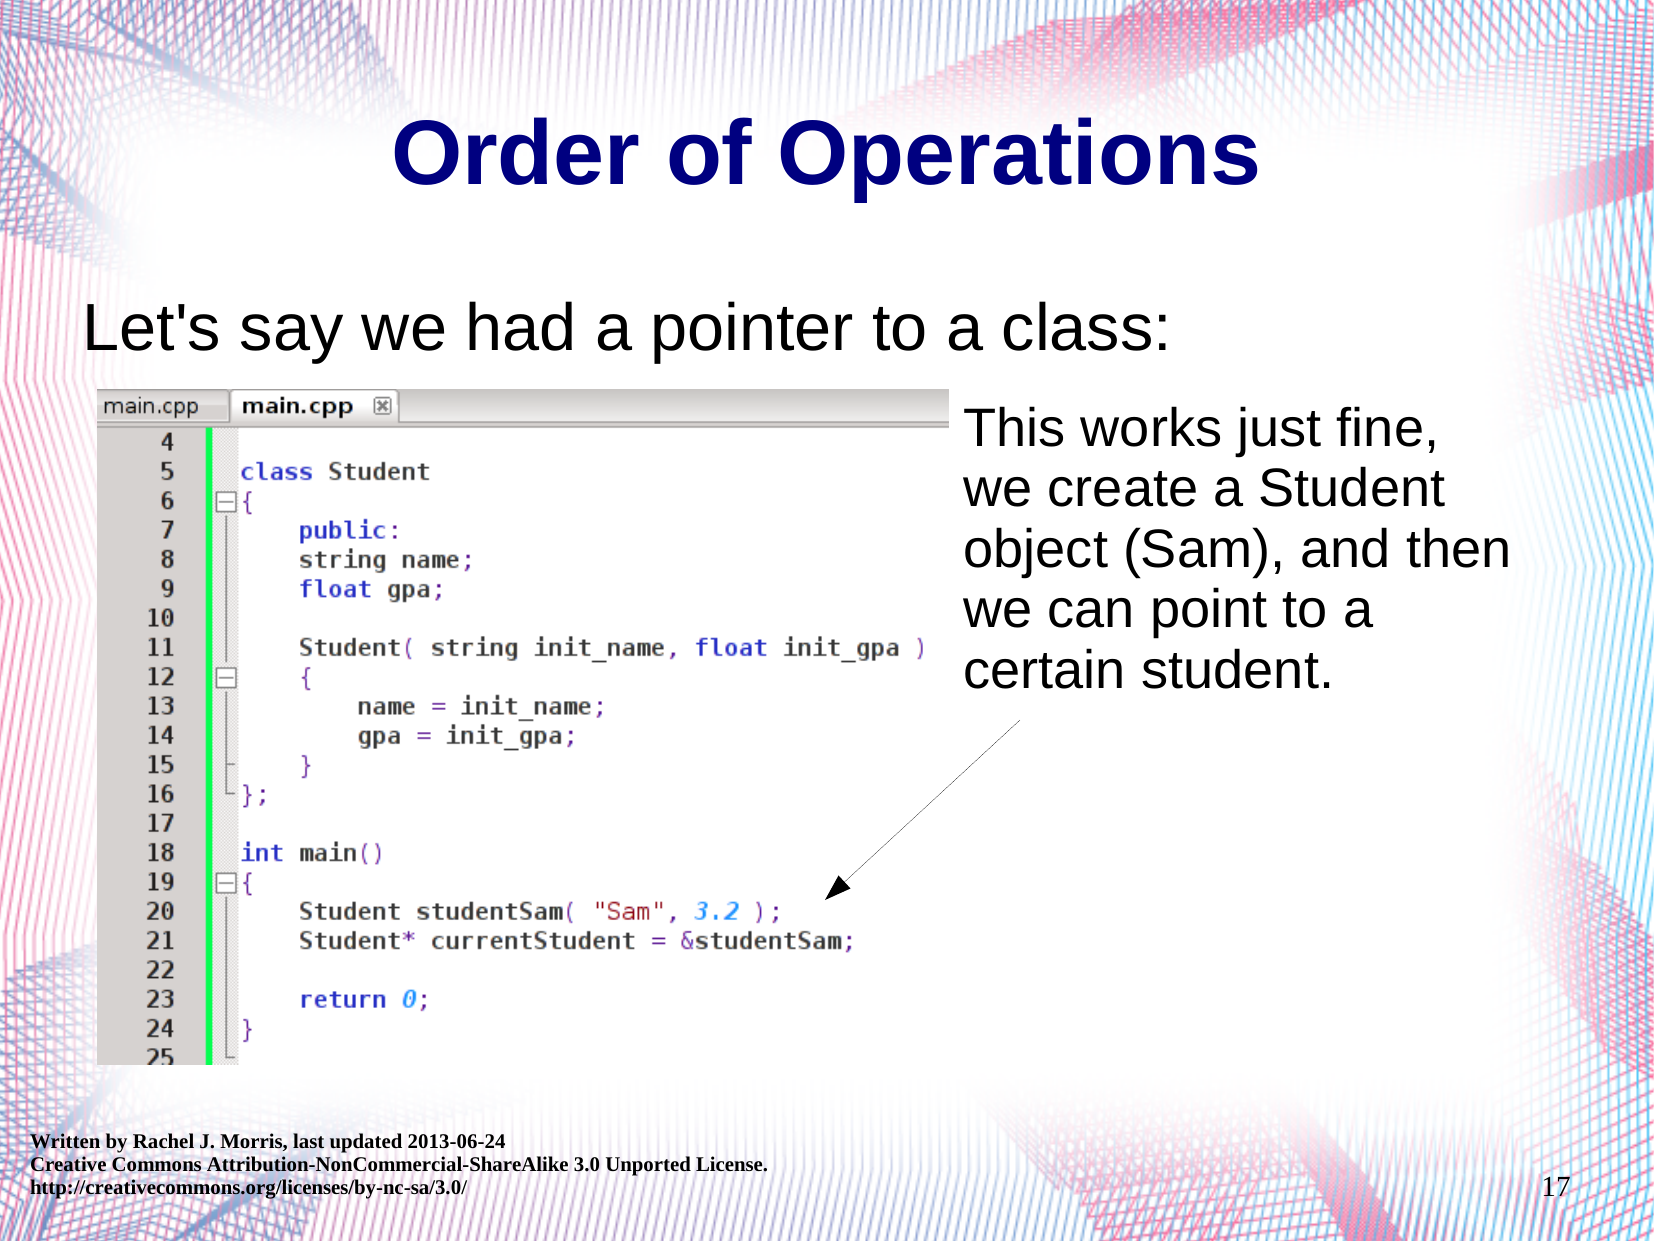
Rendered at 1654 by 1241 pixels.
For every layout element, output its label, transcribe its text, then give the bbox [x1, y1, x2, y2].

title Order of Operations [82, 49, 1571, 257]
text_box This works just fine, we create a Student object (Sam), and then we can point to a certain student. [948, 390, 1531, 708]
picture [0, 0, 1654, 1241]
list Let's say we had a pointer to a class: [82, 290, 1571, 1010]
